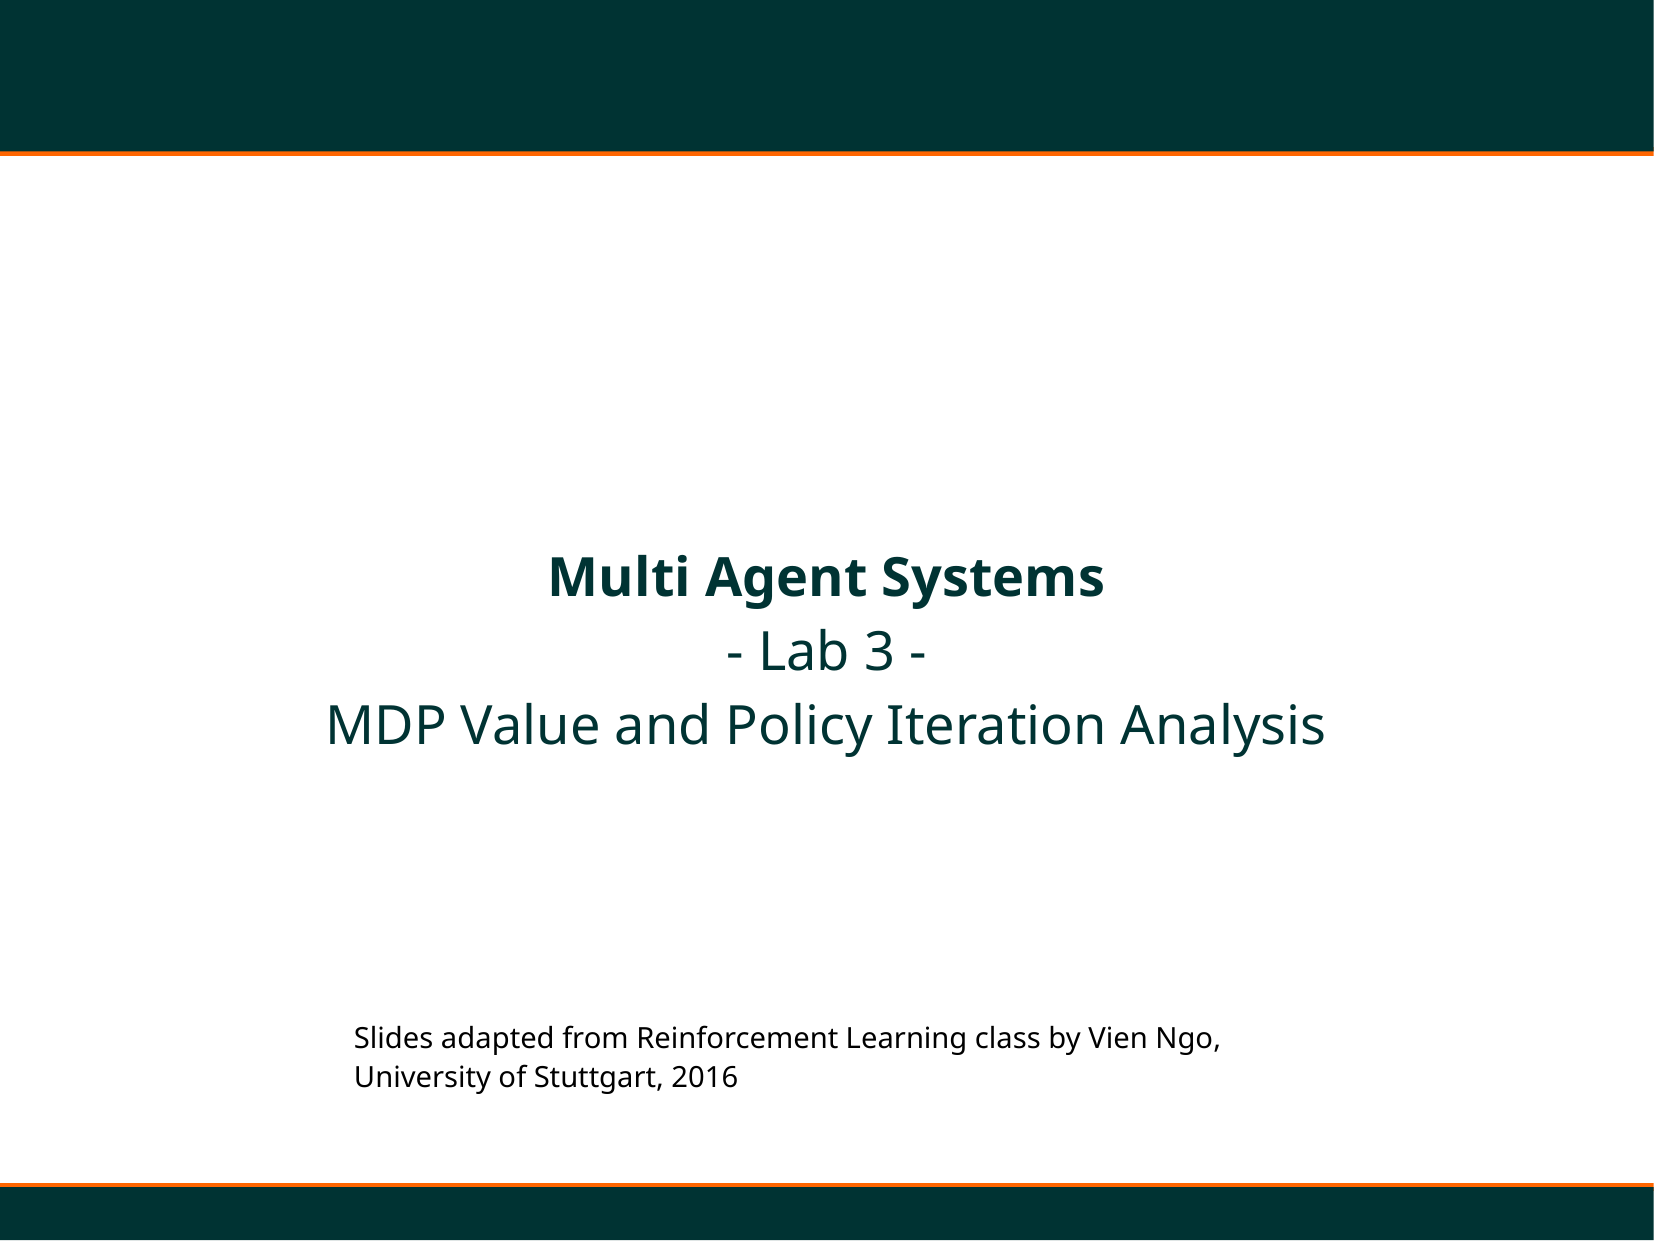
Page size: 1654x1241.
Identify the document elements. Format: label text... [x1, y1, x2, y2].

subtitle Multi Agent Systems - Lab 3 - MDP Value and Policy Iteration Analysis [82, 290, 1571, 1010]
text_box Slides adapted from Reinforcement Learning class by Vien Ngo, University of Stuttgart, 2016 [339, 1009, 1315, 1093]
